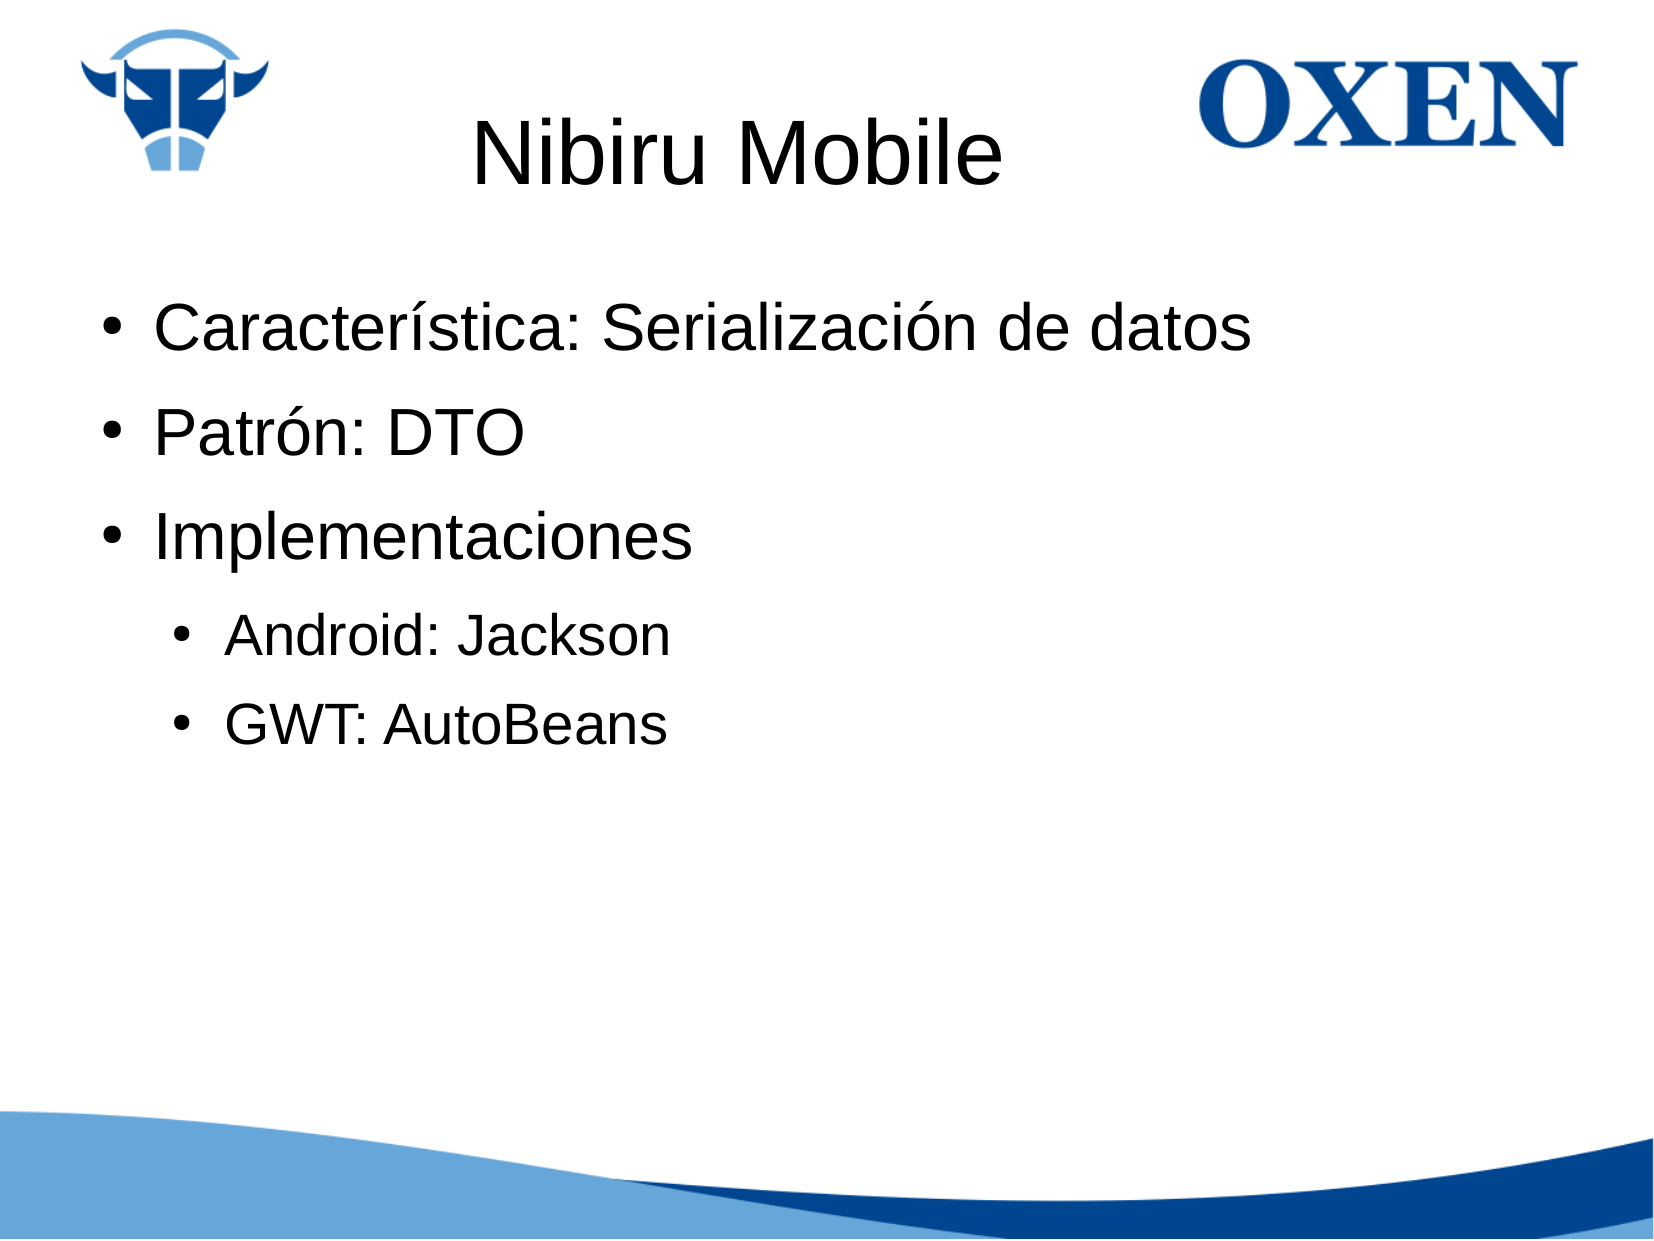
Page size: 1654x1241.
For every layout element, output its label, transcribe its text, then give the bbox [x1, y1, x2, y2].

title Nibiru Mobile [265, 49, 1211, 257]
picture [5, 11, 1654, 195]
picture [0, 1104, 1654, 1239]
list Característica: Serialización de datos Patrón: DTO Implementaciones Android: Jackson GWT: AutoBeans [82, 290, 1571, 1010]
